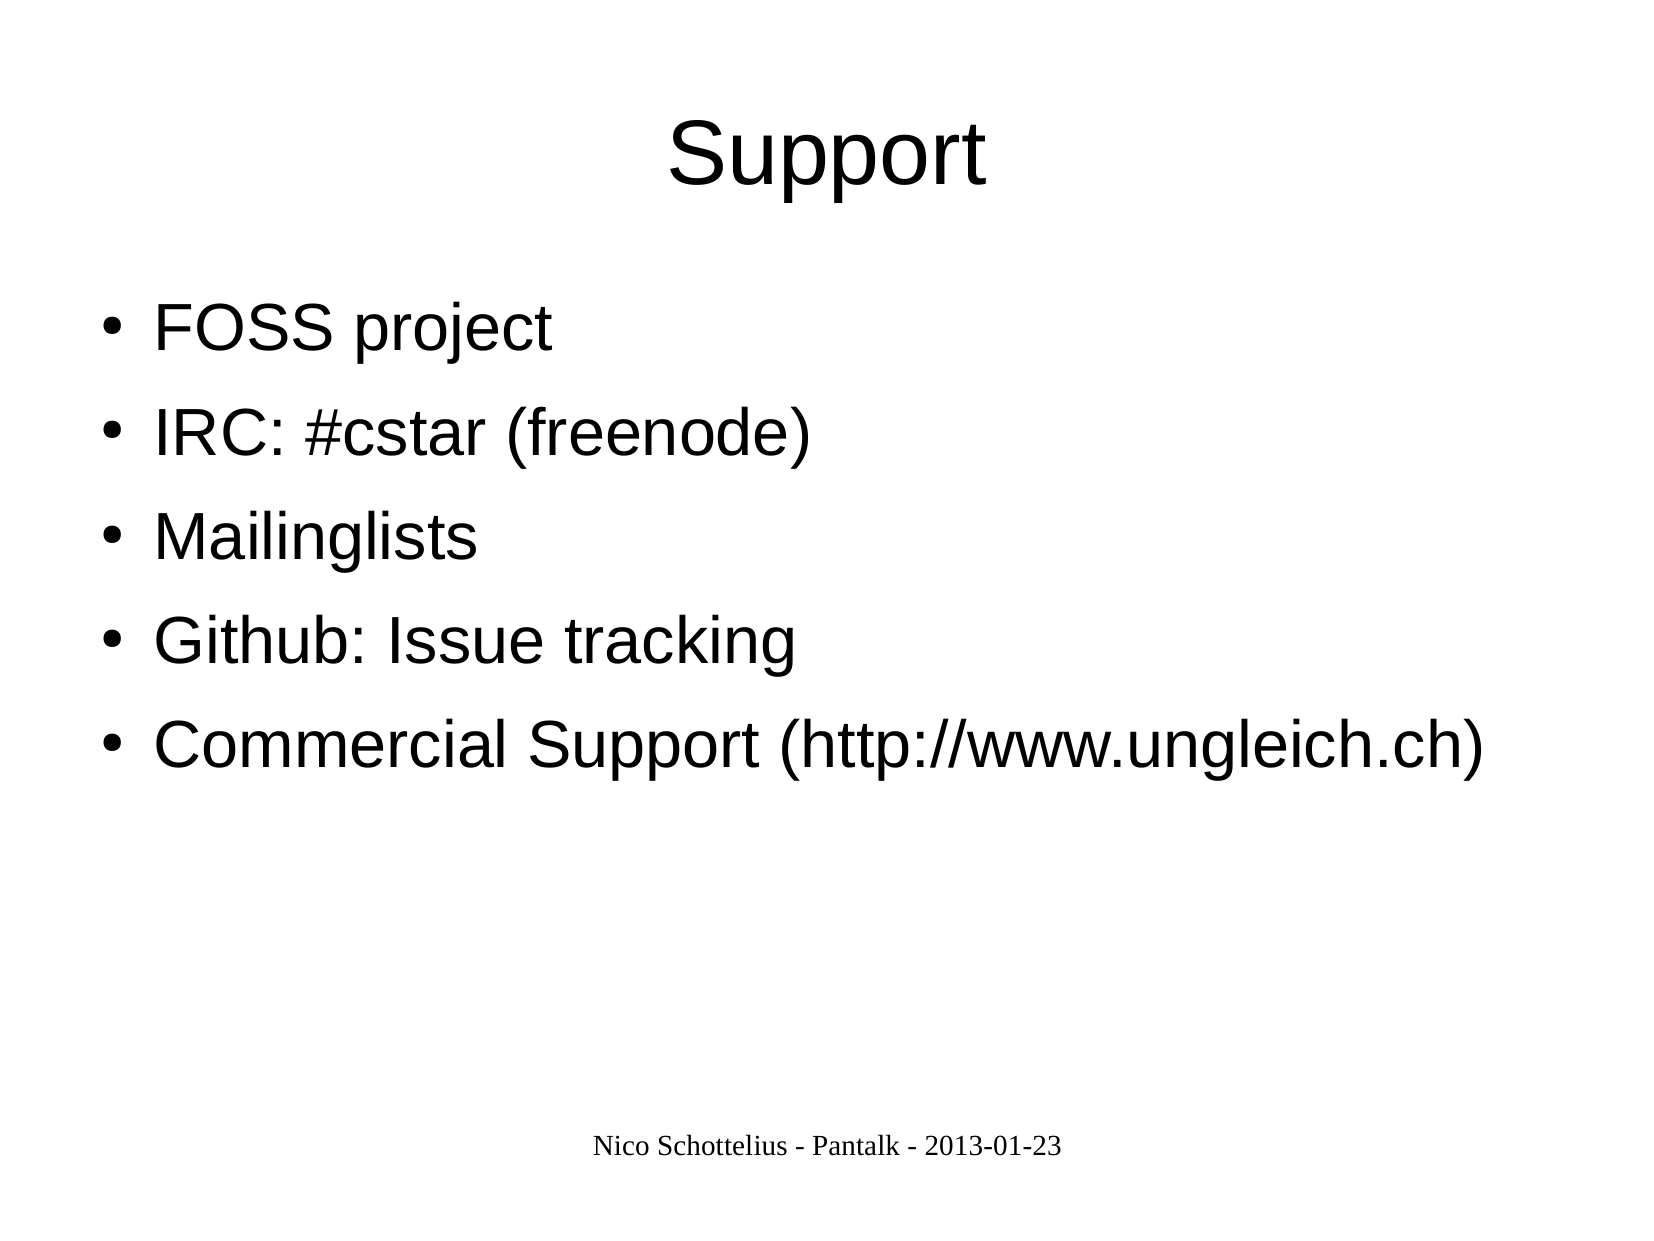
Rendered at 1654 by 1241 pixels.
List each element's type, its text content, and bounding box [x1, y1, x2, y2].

title Support [82, 49, 1571, 257]
list FOSS project IRC: #cstar (freenode) Mailinglists Github: Issue tracking Commercial Support (http://www.ungleich.ch) [82, 290, 1538, 886]
